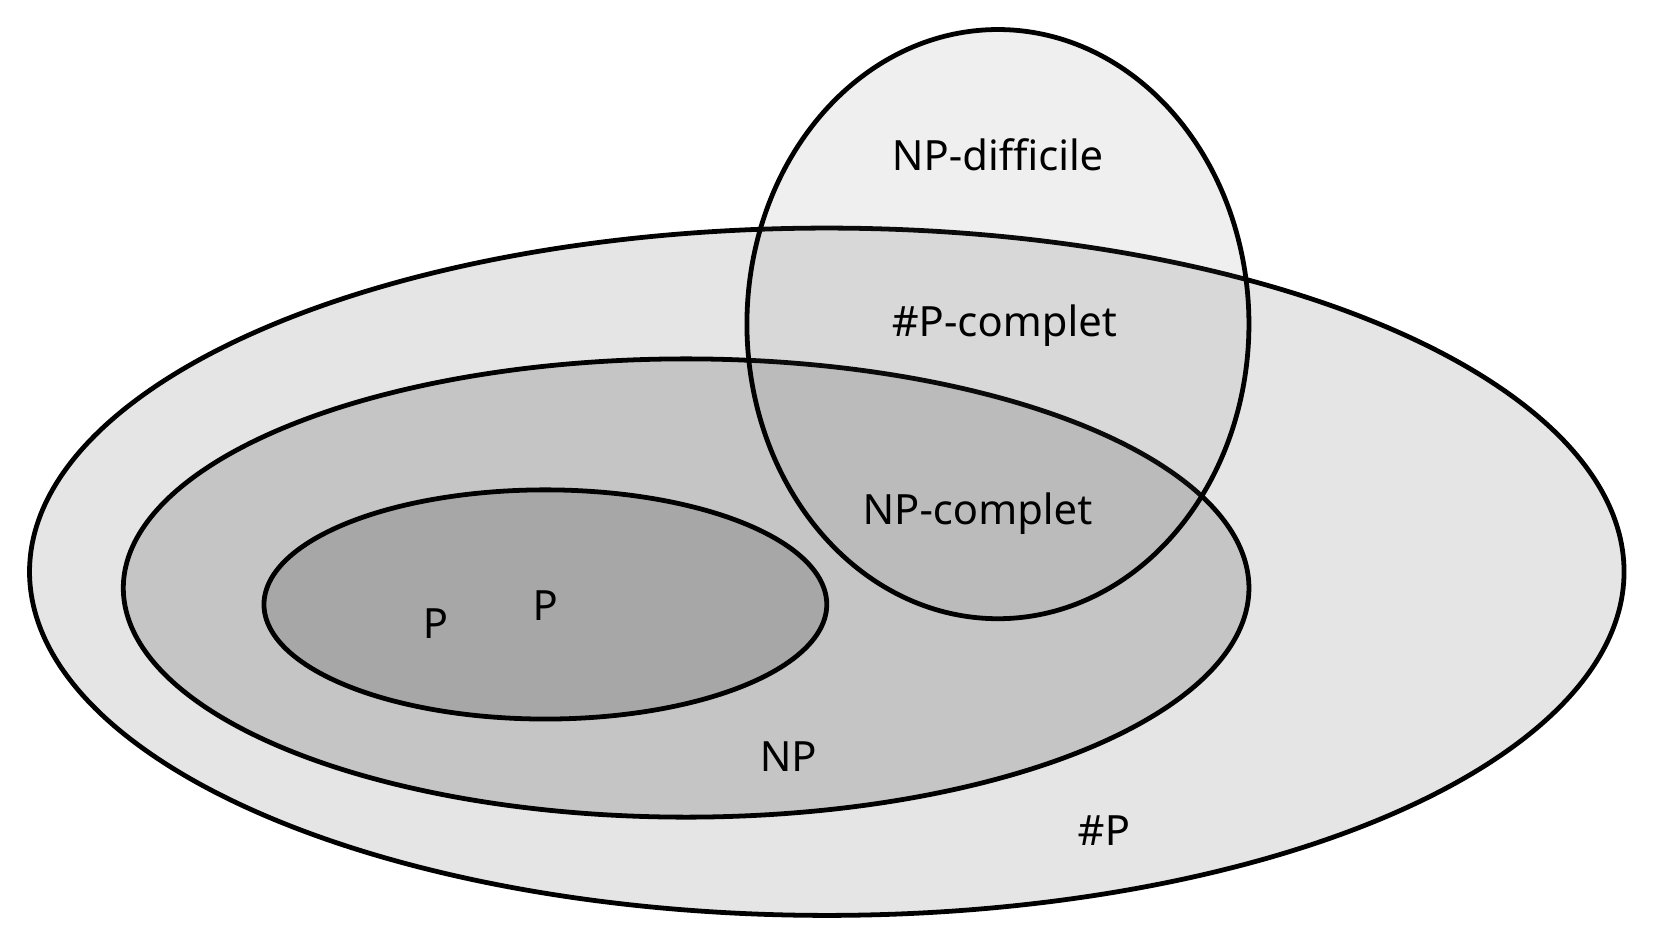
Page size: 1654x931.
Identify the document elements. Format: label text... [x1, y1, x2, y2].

text_box P [263, 489, 827, 720]
text_box #P [1062, 793, 1204, 857]
text_box #P-complet [877, 284, 1300, 384]
text_box NP-complet [847, 472, 1270, 540]
text_box P [408, 586, 502, 650]
text_box [29, 29, 1625, 916]
text_box NP-difficile [877, 118, 1300, 218]
text_box NP [745, 718, 886, 783]
